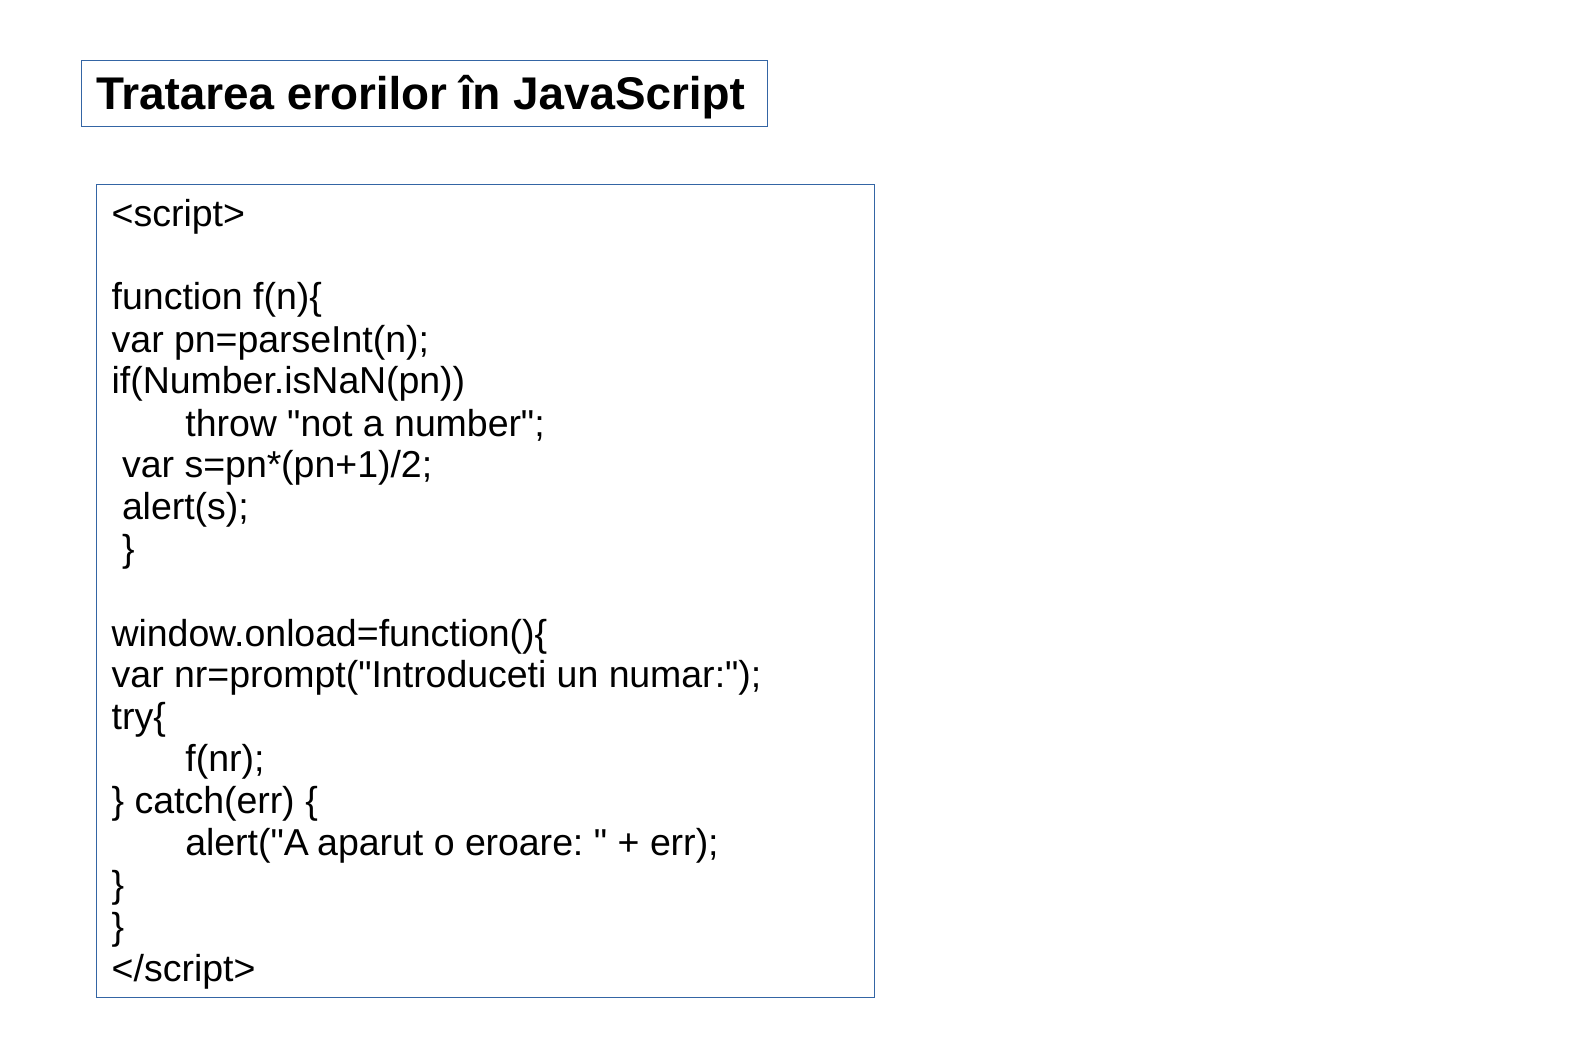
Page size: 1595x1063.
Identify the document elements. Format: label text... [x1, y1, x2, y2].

text_box <script> function f(n){ var pn=parseInt(n); if(Number.isNaN(pn)) throw "not a number"; var s=pn*(pn+1)/2; alert(s); } window.onload=function(){ var nr=prompt("Introduceti un numar:"); try{ f(nr); } catch(err) { alert("A aparut o eroare: " + err); } } </script> [96, 184, 875, 998]
text_box Tratarea erorilor în JavaScript [81, 60, 768, 127]
